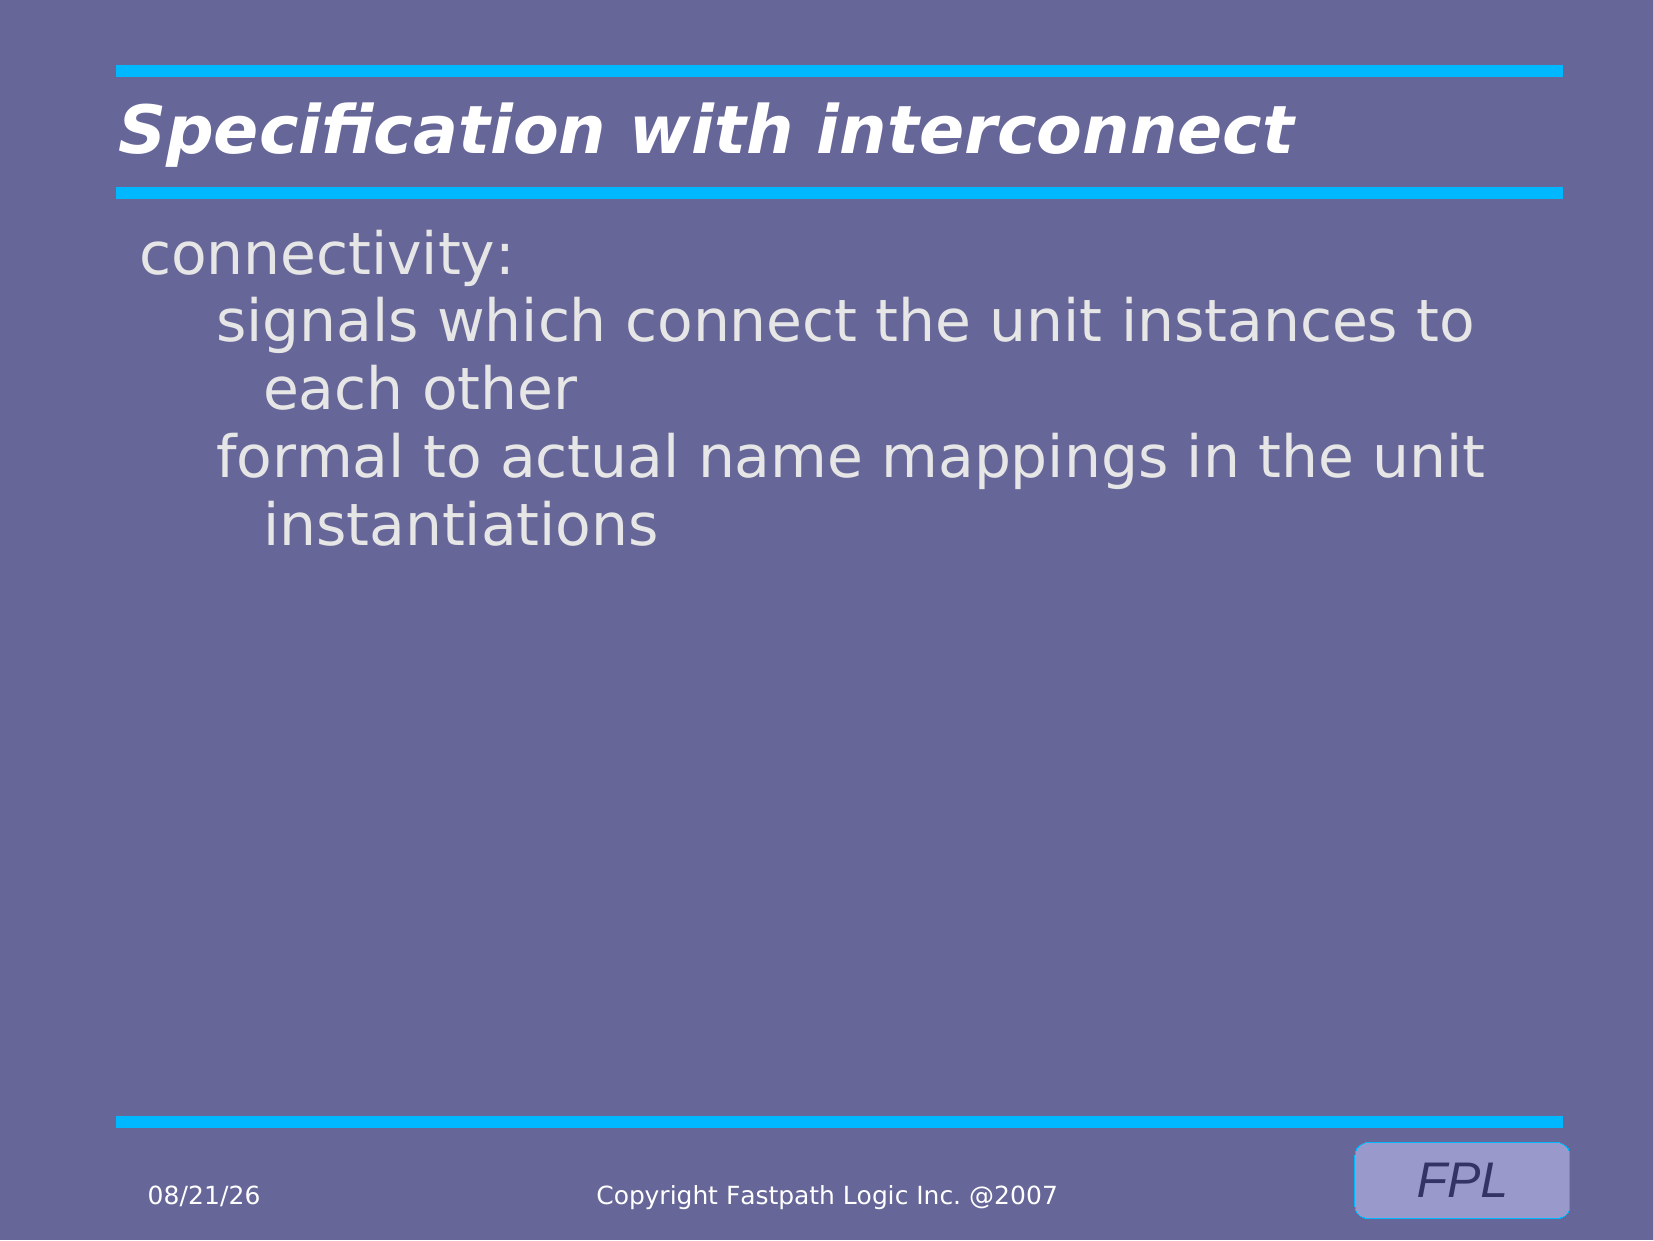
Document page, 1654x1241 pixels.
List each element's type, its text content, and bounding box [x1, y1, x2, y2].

list connectivity: signals which connect the unit instances to each other formal to actual name mappings in the unit instantiations [121, 220, 1561, 1133]
title Specification with interconnect [118, 41, 1531, 219]
